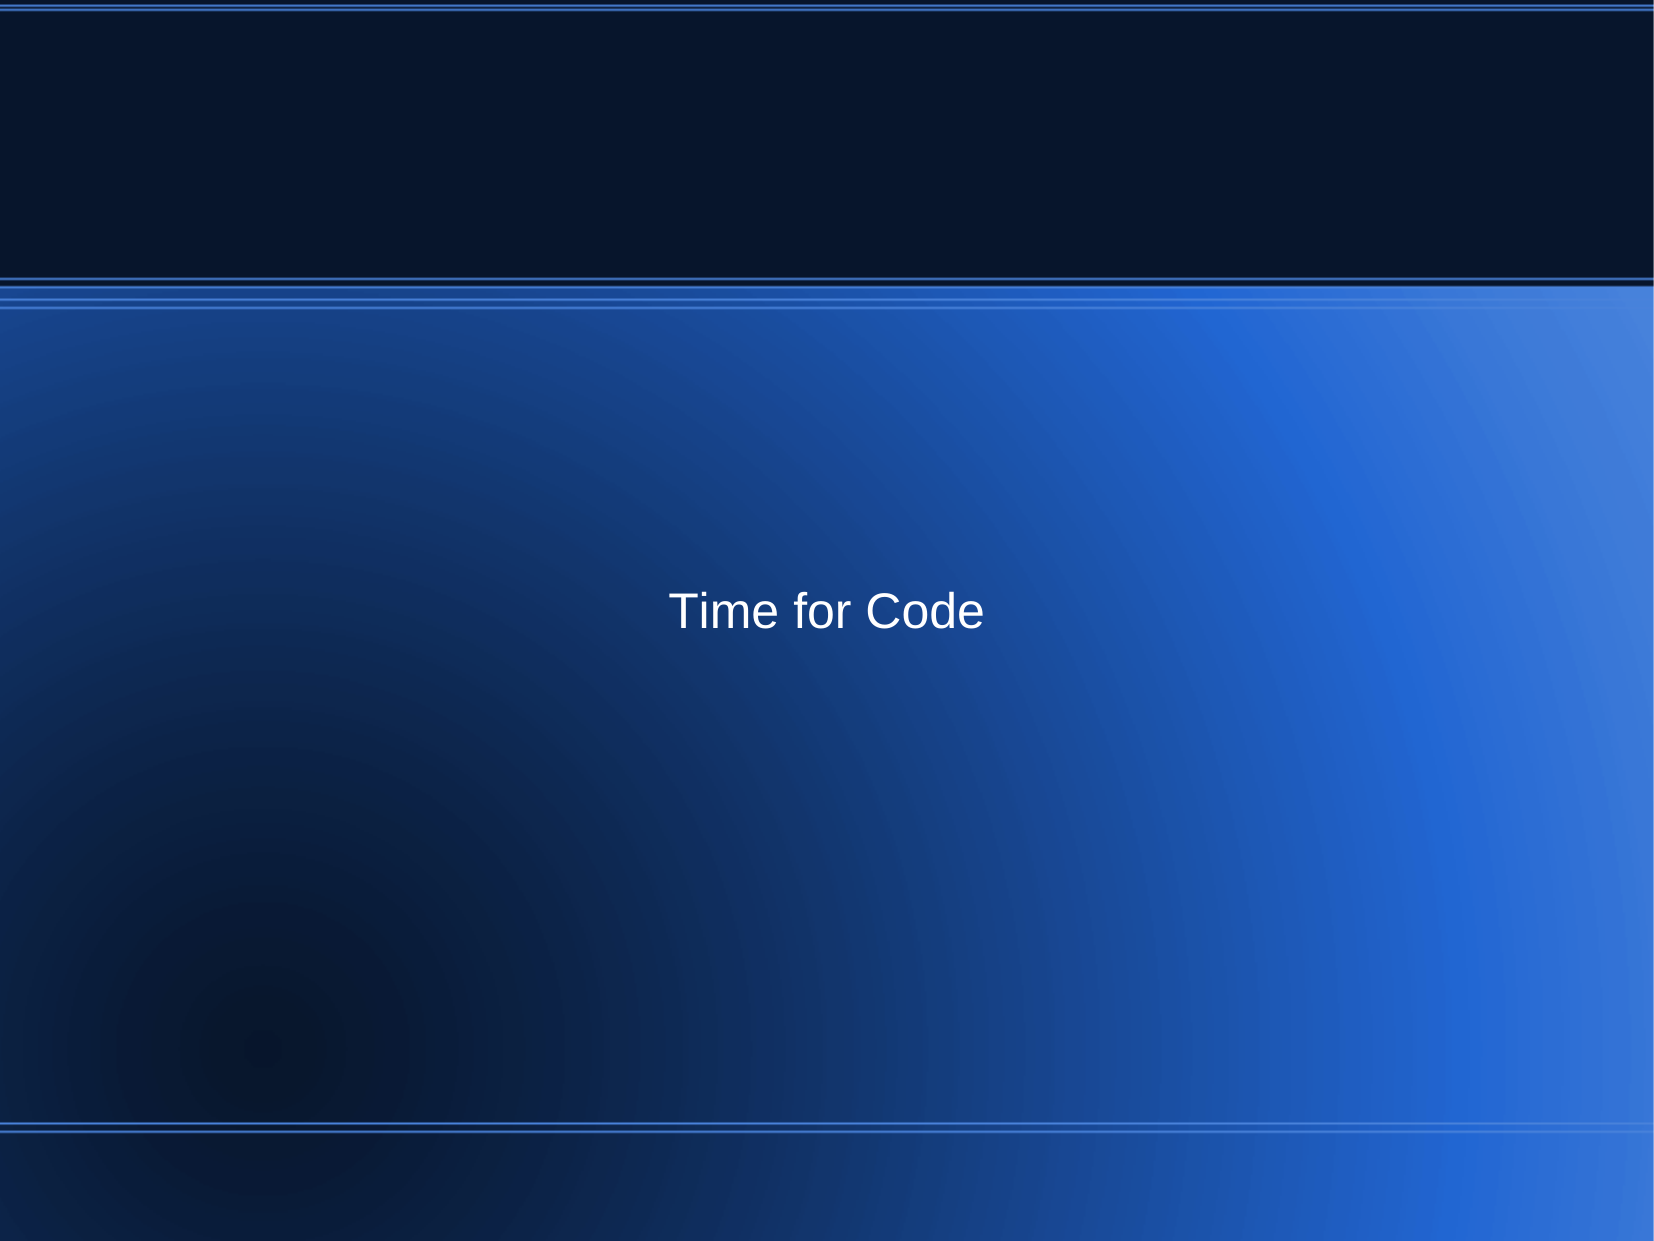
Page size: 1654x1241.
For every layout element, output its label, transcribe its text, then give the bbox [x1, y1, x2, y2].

subtitle Time for Code [82, 49, 1571, 1174]
picture [0, 0, 1654, 1241]
